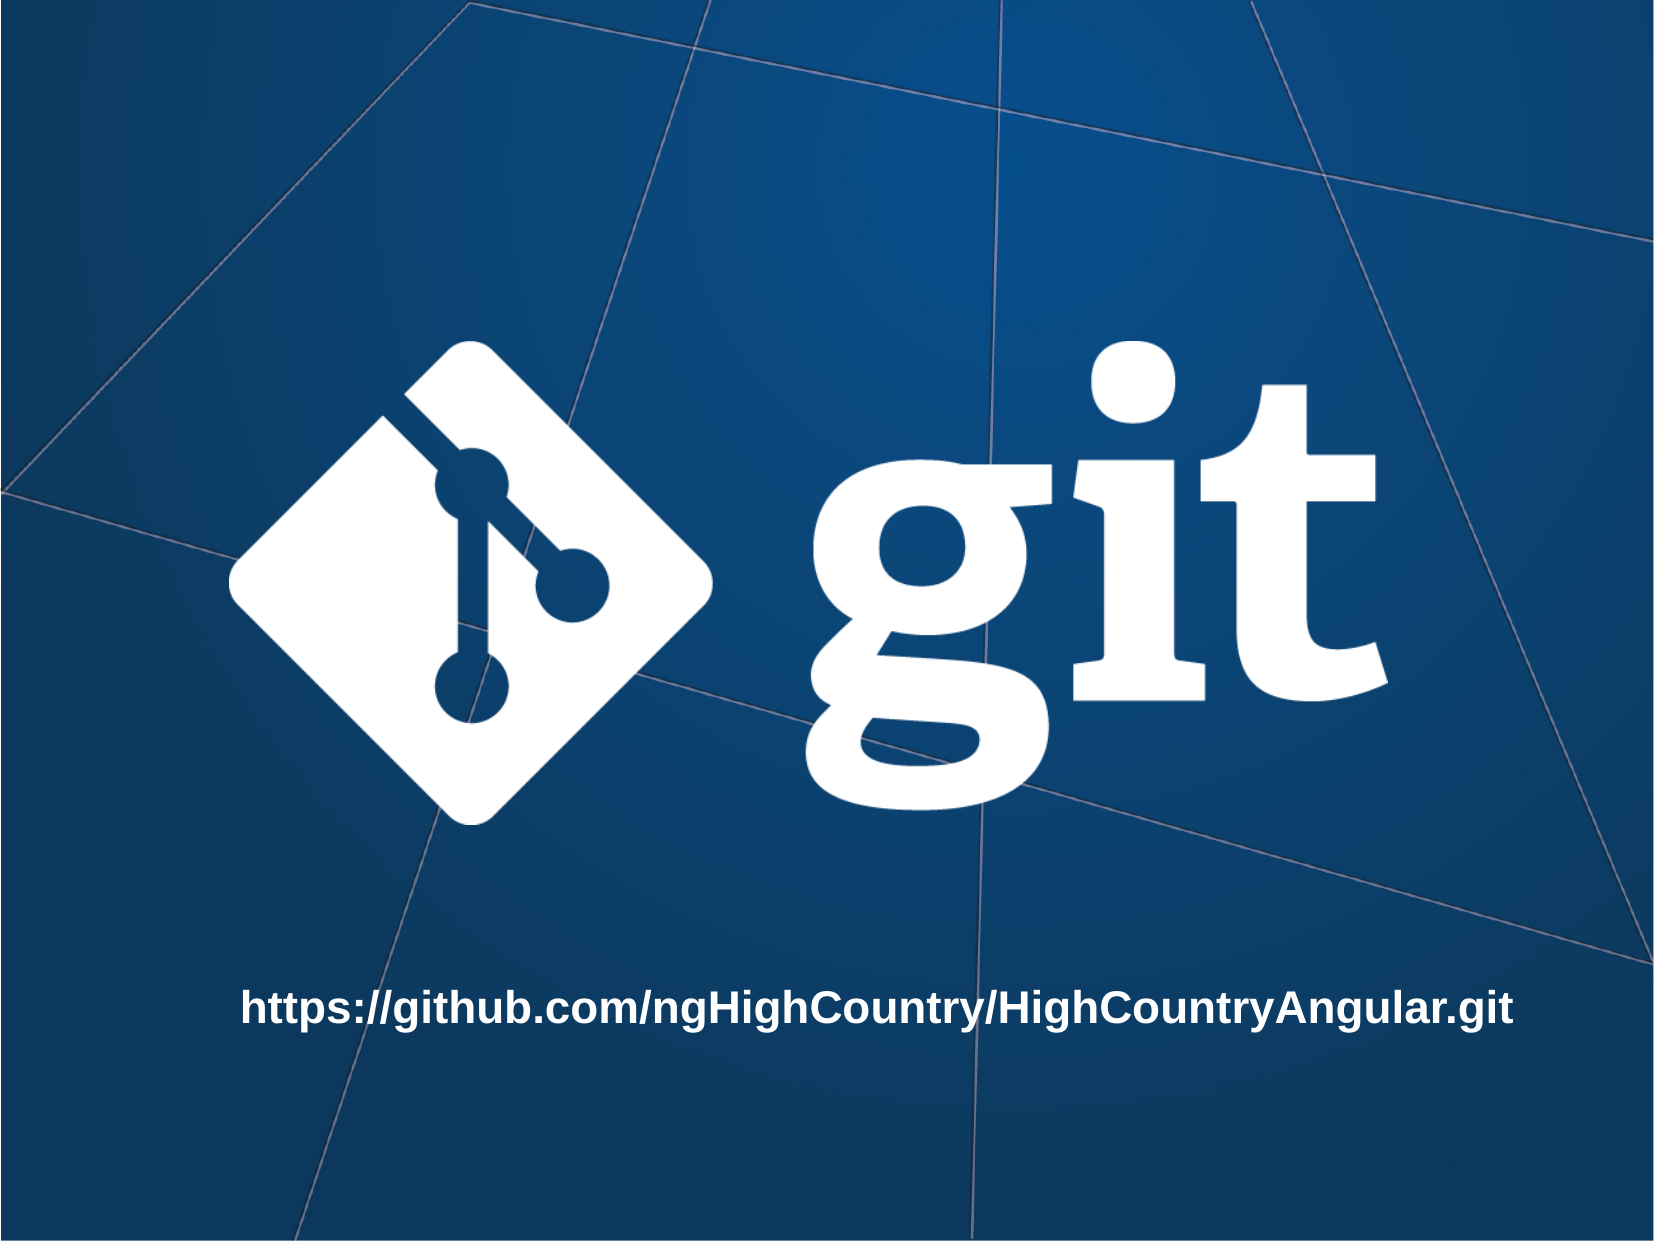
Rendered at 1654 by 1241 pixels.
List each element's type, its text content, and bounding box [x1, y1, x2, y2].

picture [0, 0, 1654, 1241]
text_box https://github.com/ngHighCountry/HighCountryAngular.git [225, 975, 1530, 1042]
